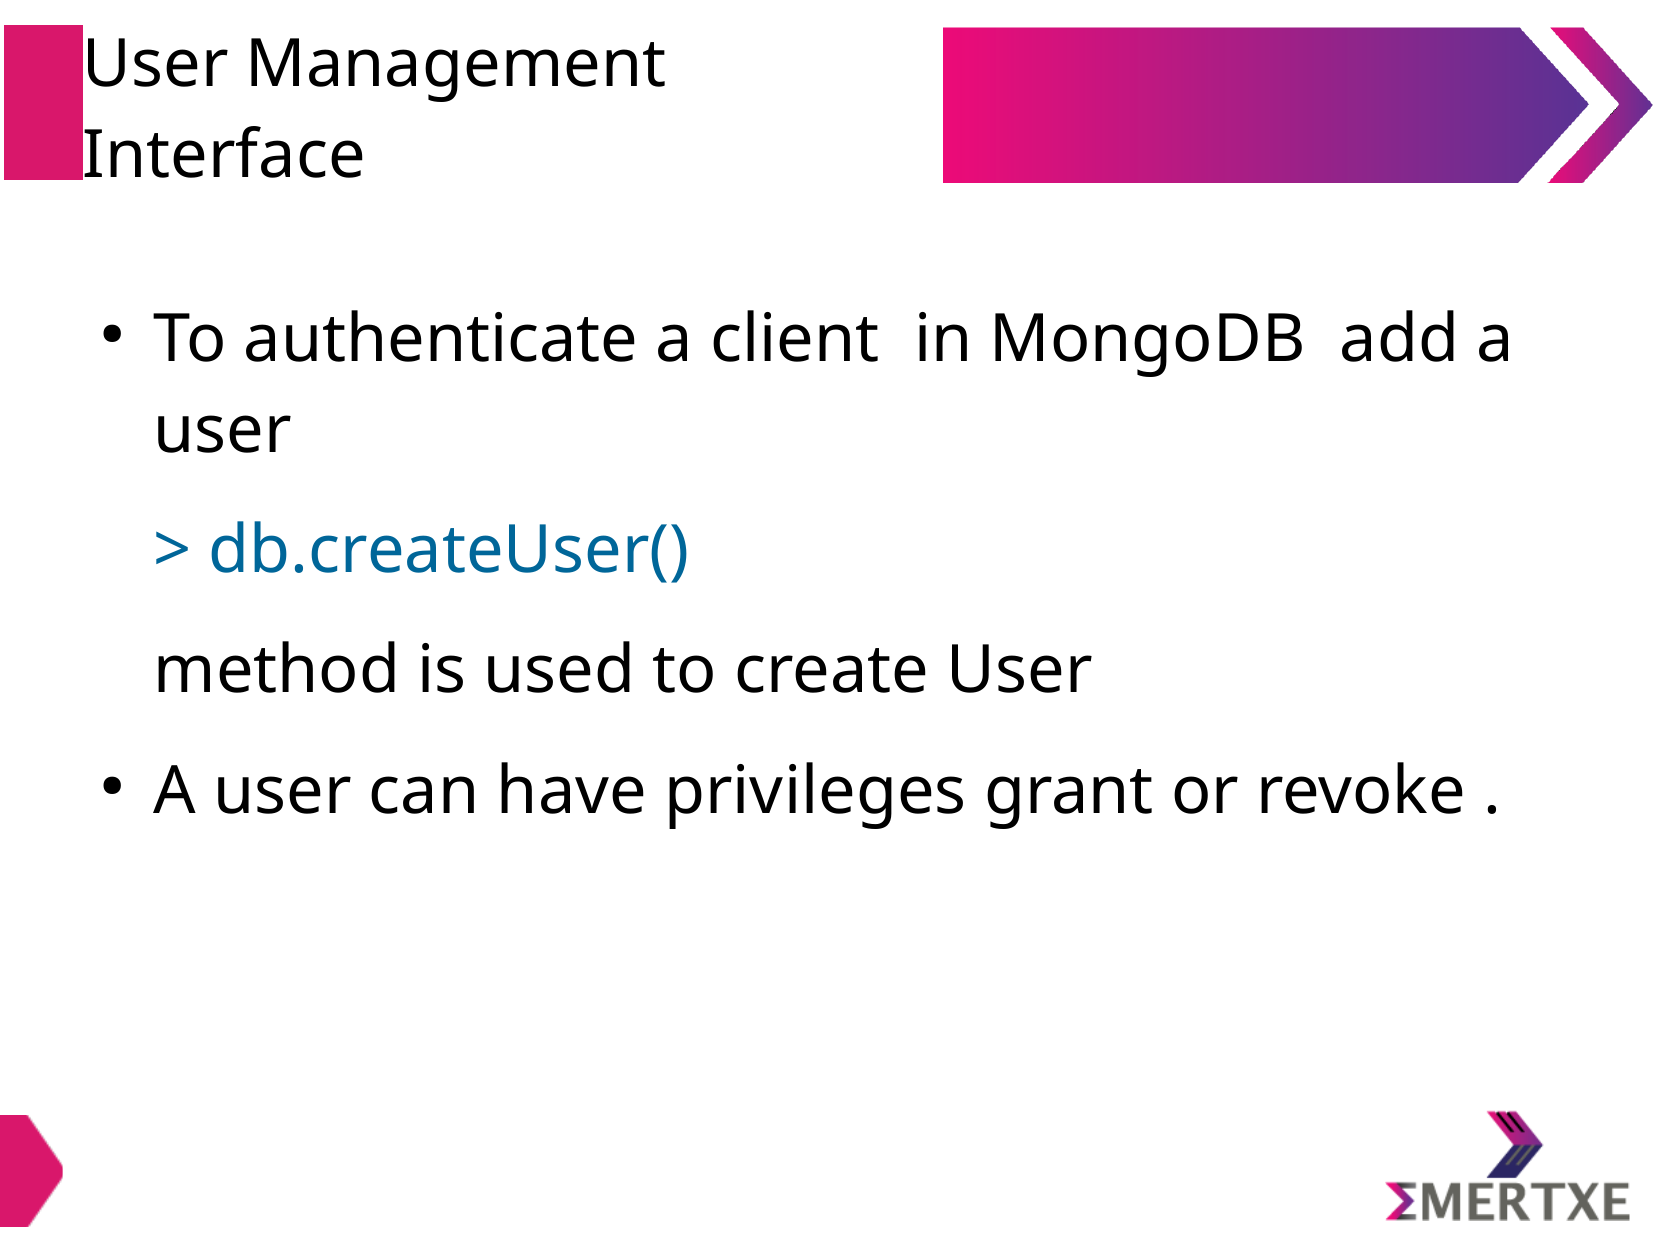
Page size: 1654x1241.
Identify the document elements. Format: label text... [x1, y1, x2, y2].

picture [1385, 1107, 1631, 1221]
list To authenticate a client in MongoDB add a user > db.createUser() method is used to create User A user can have privileges grant or revoke . [82, 290, 1571, 1010]
picture [1571, 27, 1653, 183]
title User Management Interface [82, 2, 1571, 210]
